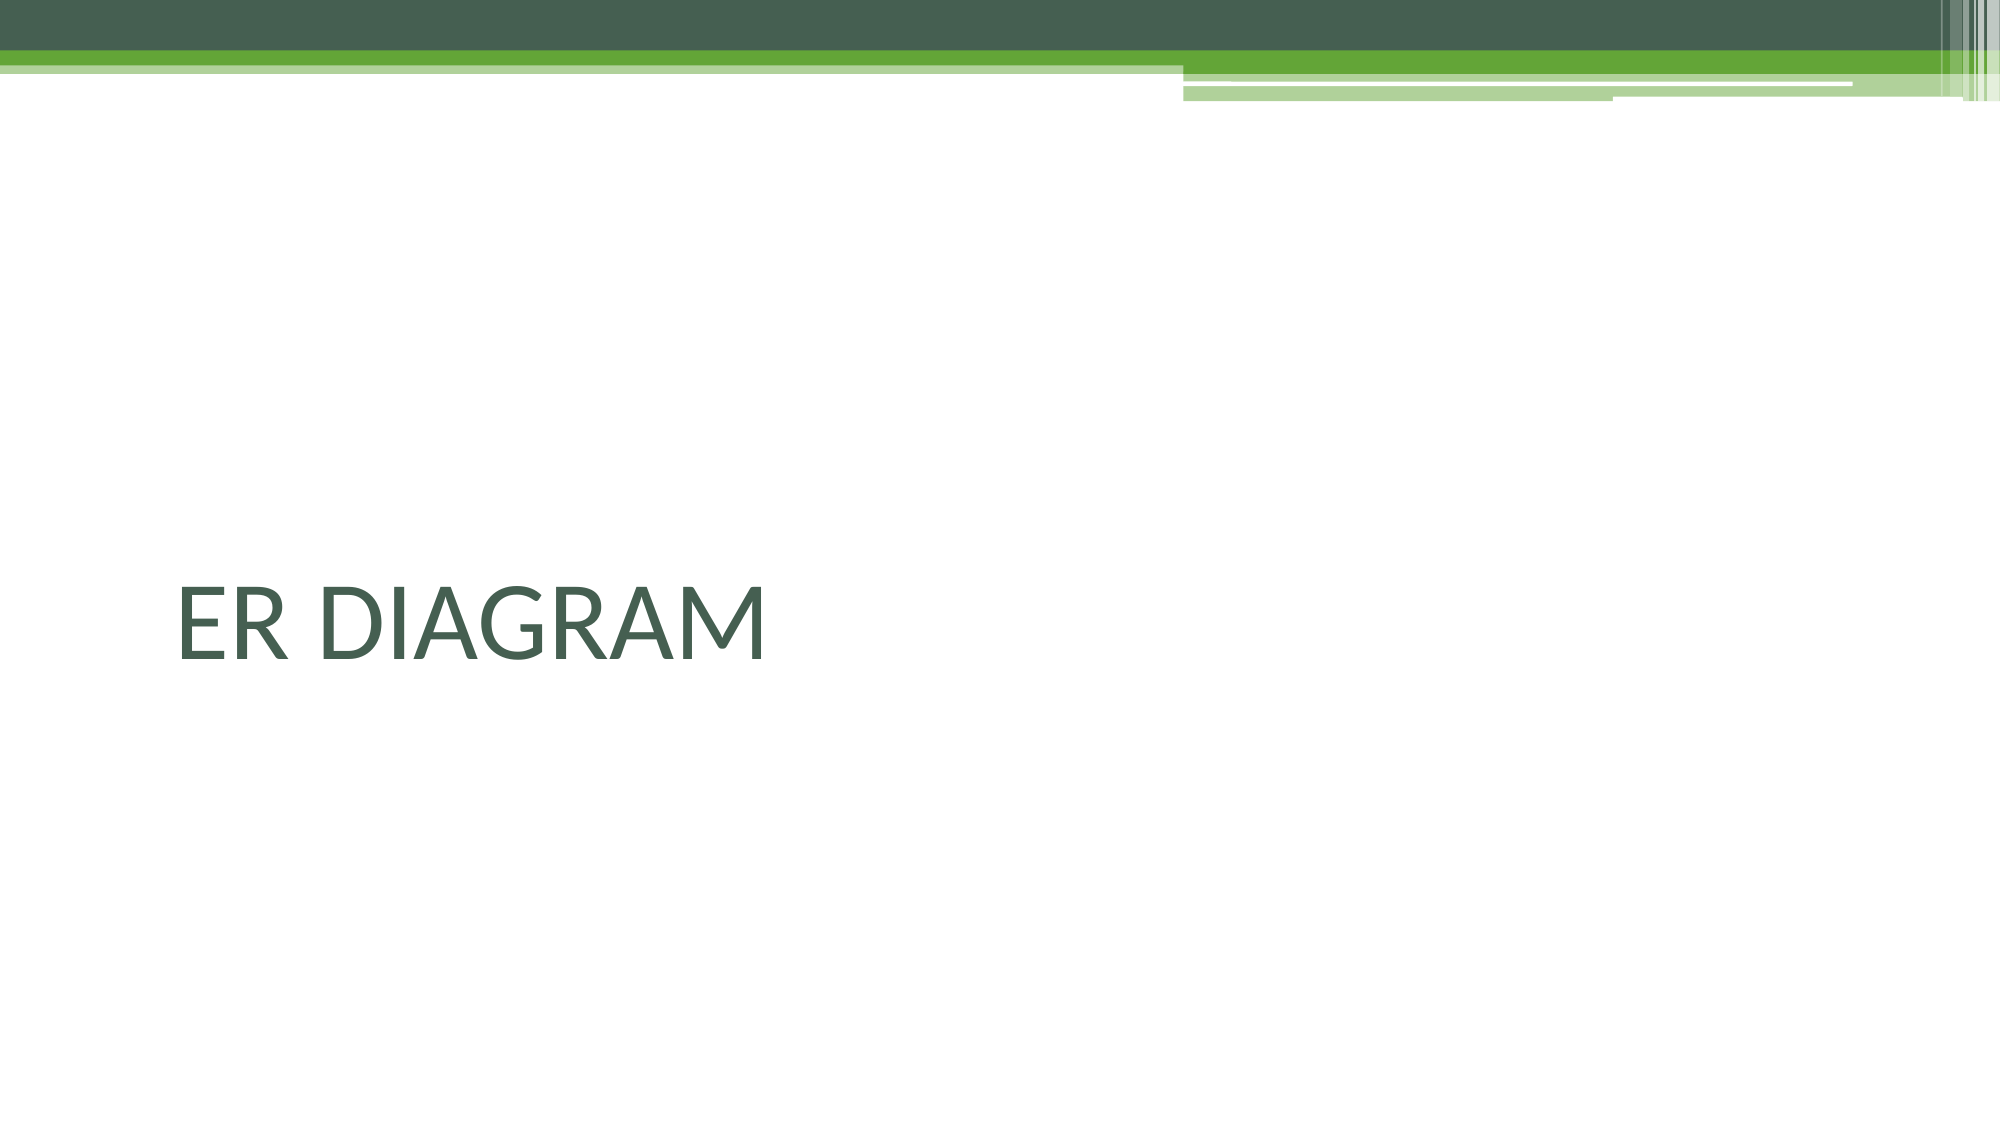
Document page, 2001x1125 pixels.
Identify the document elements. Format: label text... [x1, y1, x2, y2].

list ER DIAGRAM [99, 368, 1900, 1079]
